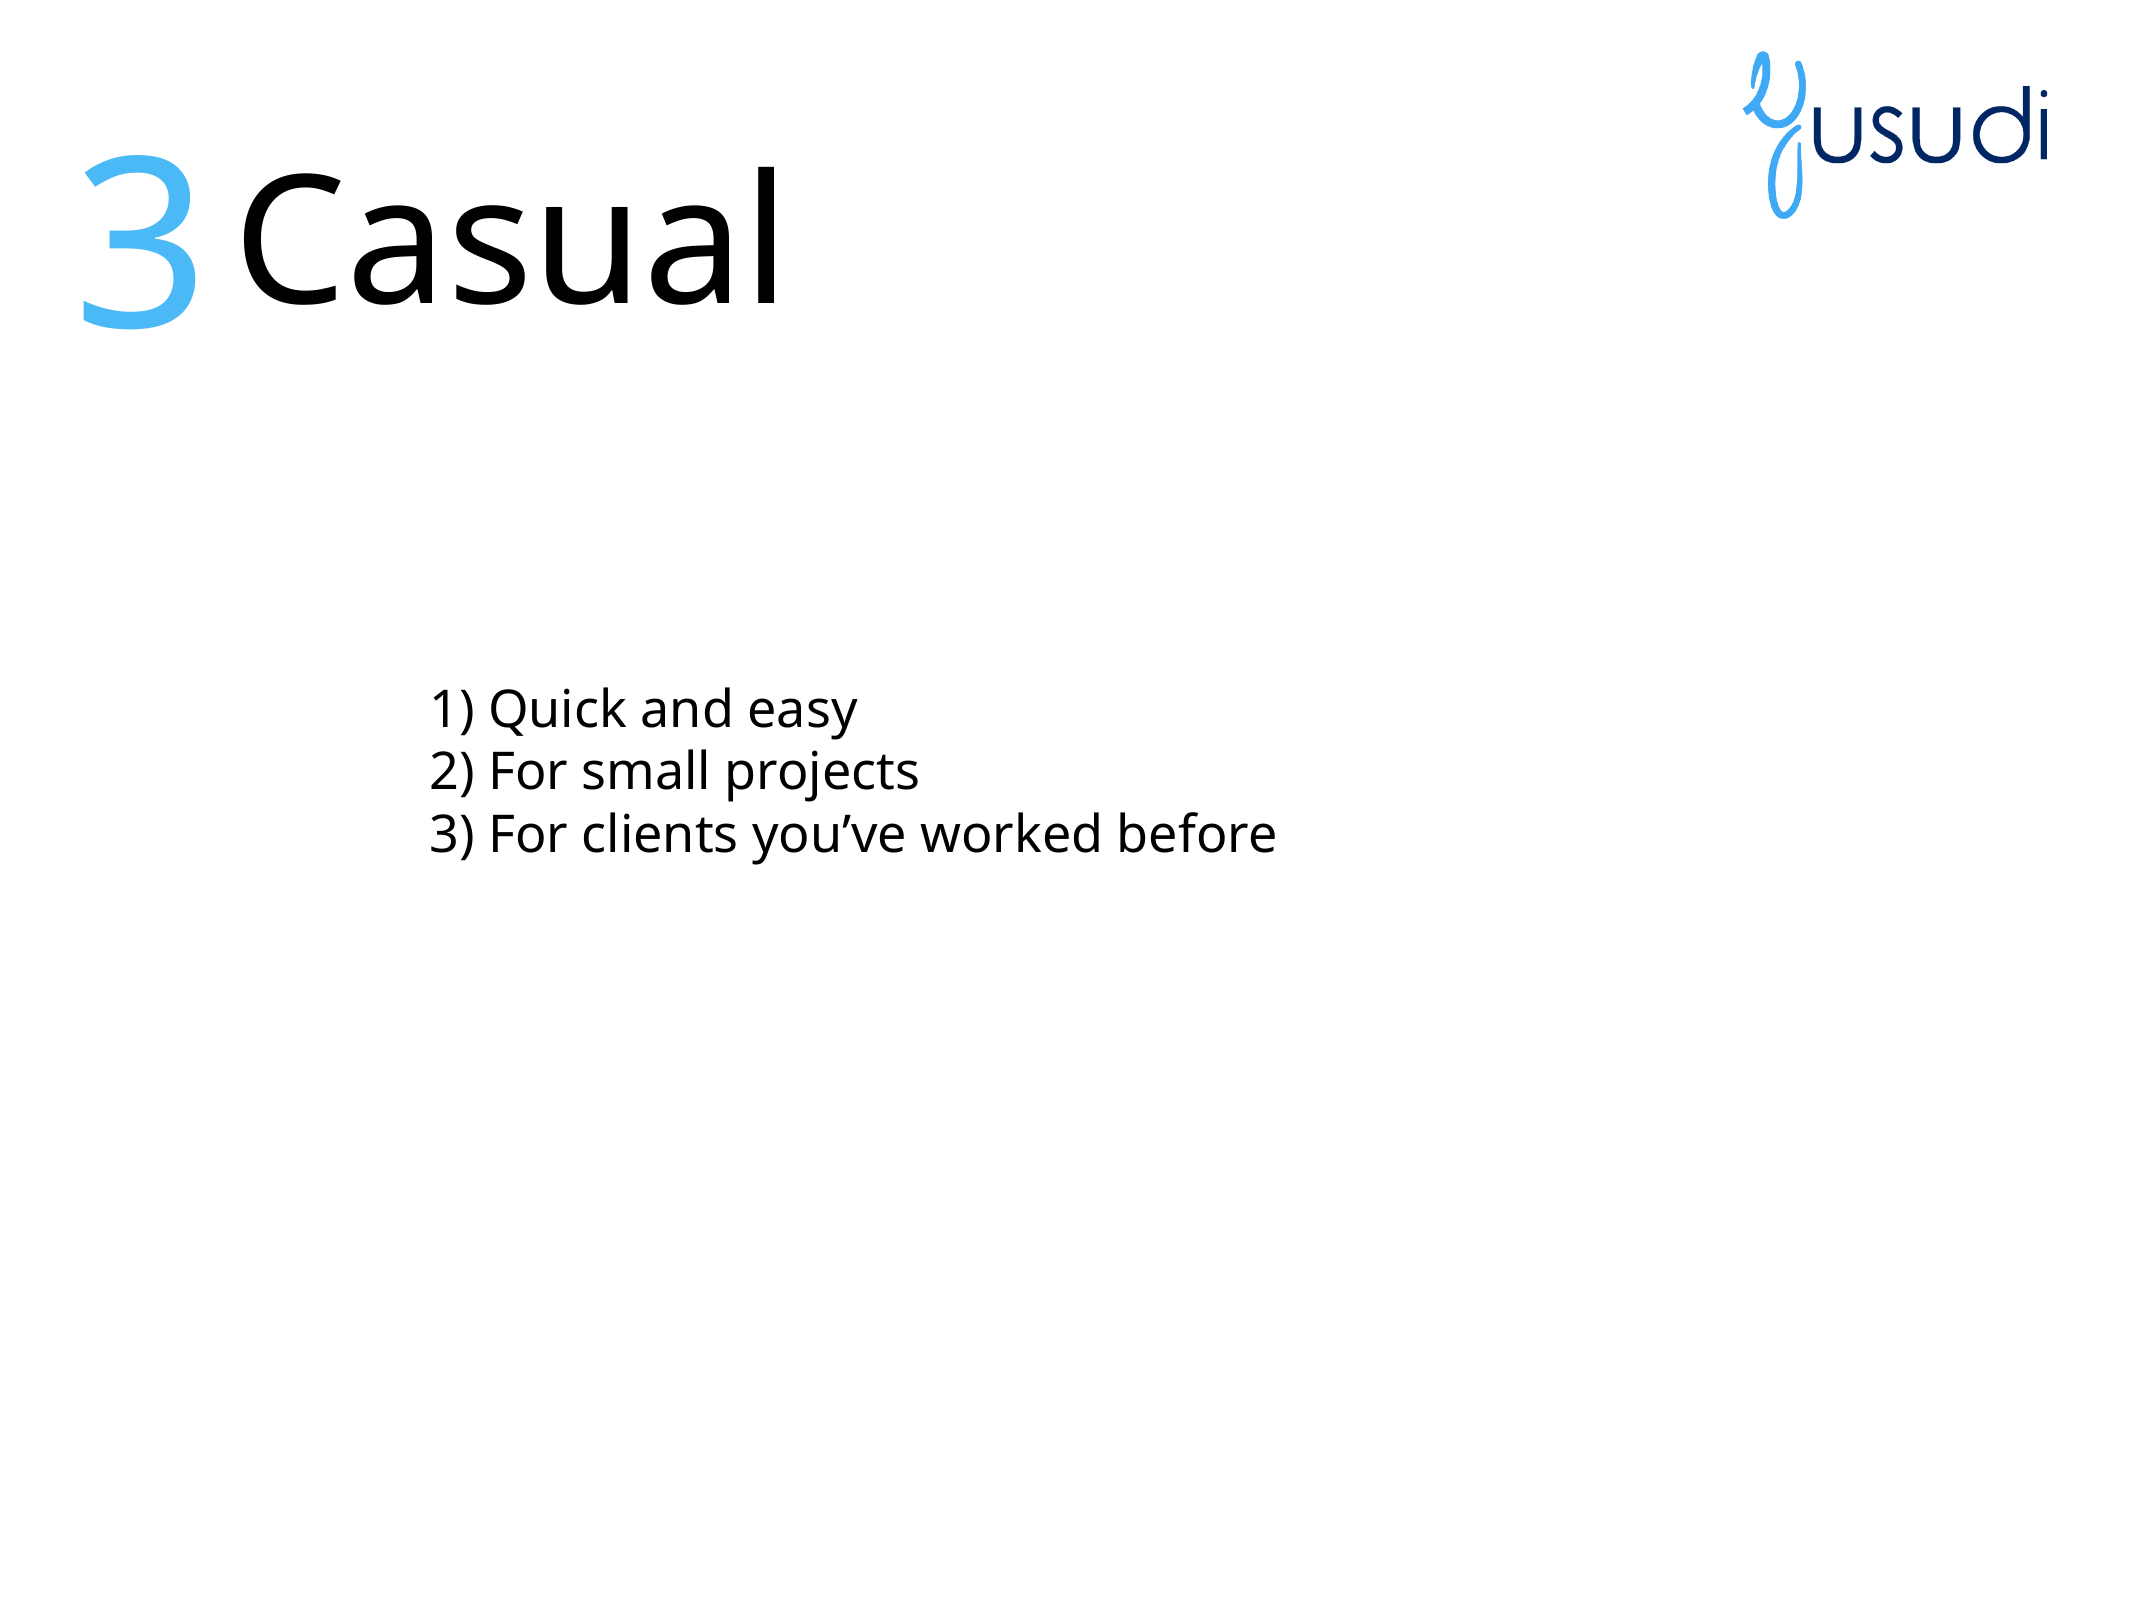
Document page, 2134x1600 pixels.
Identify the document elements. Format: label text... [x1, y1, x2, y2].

text_box 3 [65, 81, 218, 384]
text_box 1) Quick and easy 2) For small projects 3) For clients you’ve worked before [421, 666, 1712, 934]
text_box Casual [225, 116, 1493, 349]
picture [1740, 51, 2086, 219]
